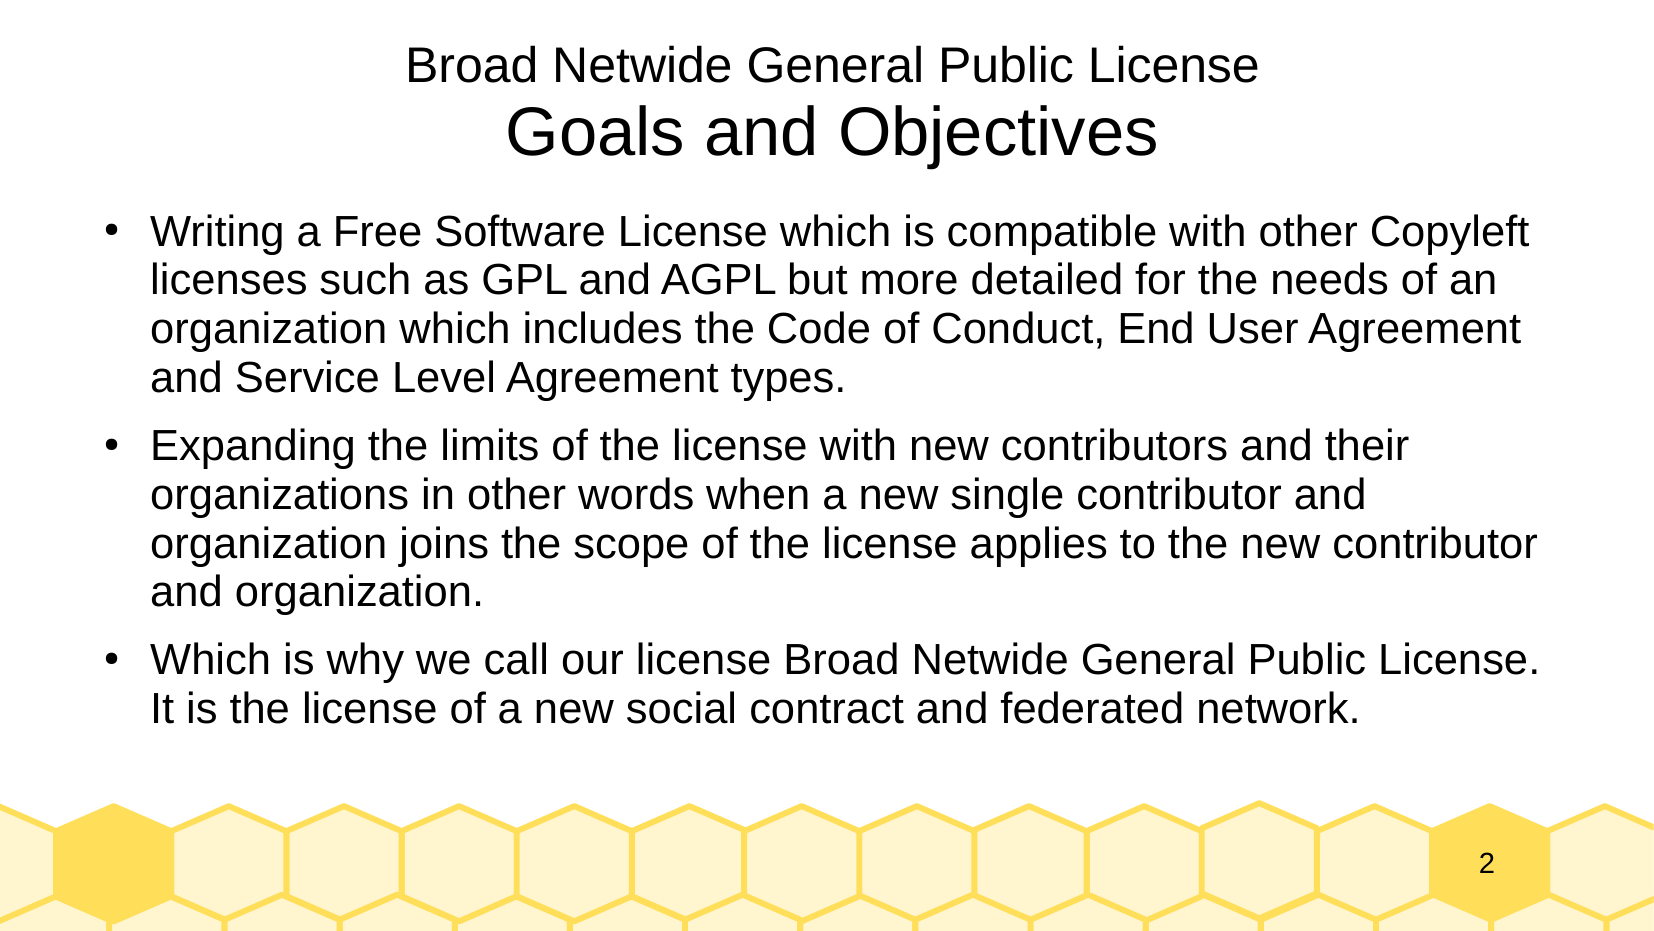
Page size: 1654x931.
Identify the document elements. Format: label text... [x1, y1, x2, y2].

list Writing a Free Software License which is compatible with other Copyleft licenses such as GPL and AGPL but more detailed for the needs of an organization which includes the Code of Conduct, End User Agreement and Service Level Agreement types. Expanding the limits of the license with new contributors and their organizations in other words when a new single contributor and organization joins the scope of the license applies to the new contributor and organization. Which is why we call our license Broad Netwide General Public License. It is the license of a new social contract and federated network. [88, 206, 1565, 739]
title Broad Netwide General Public License Goals and Objectives [94, 29, 1571, 178]
